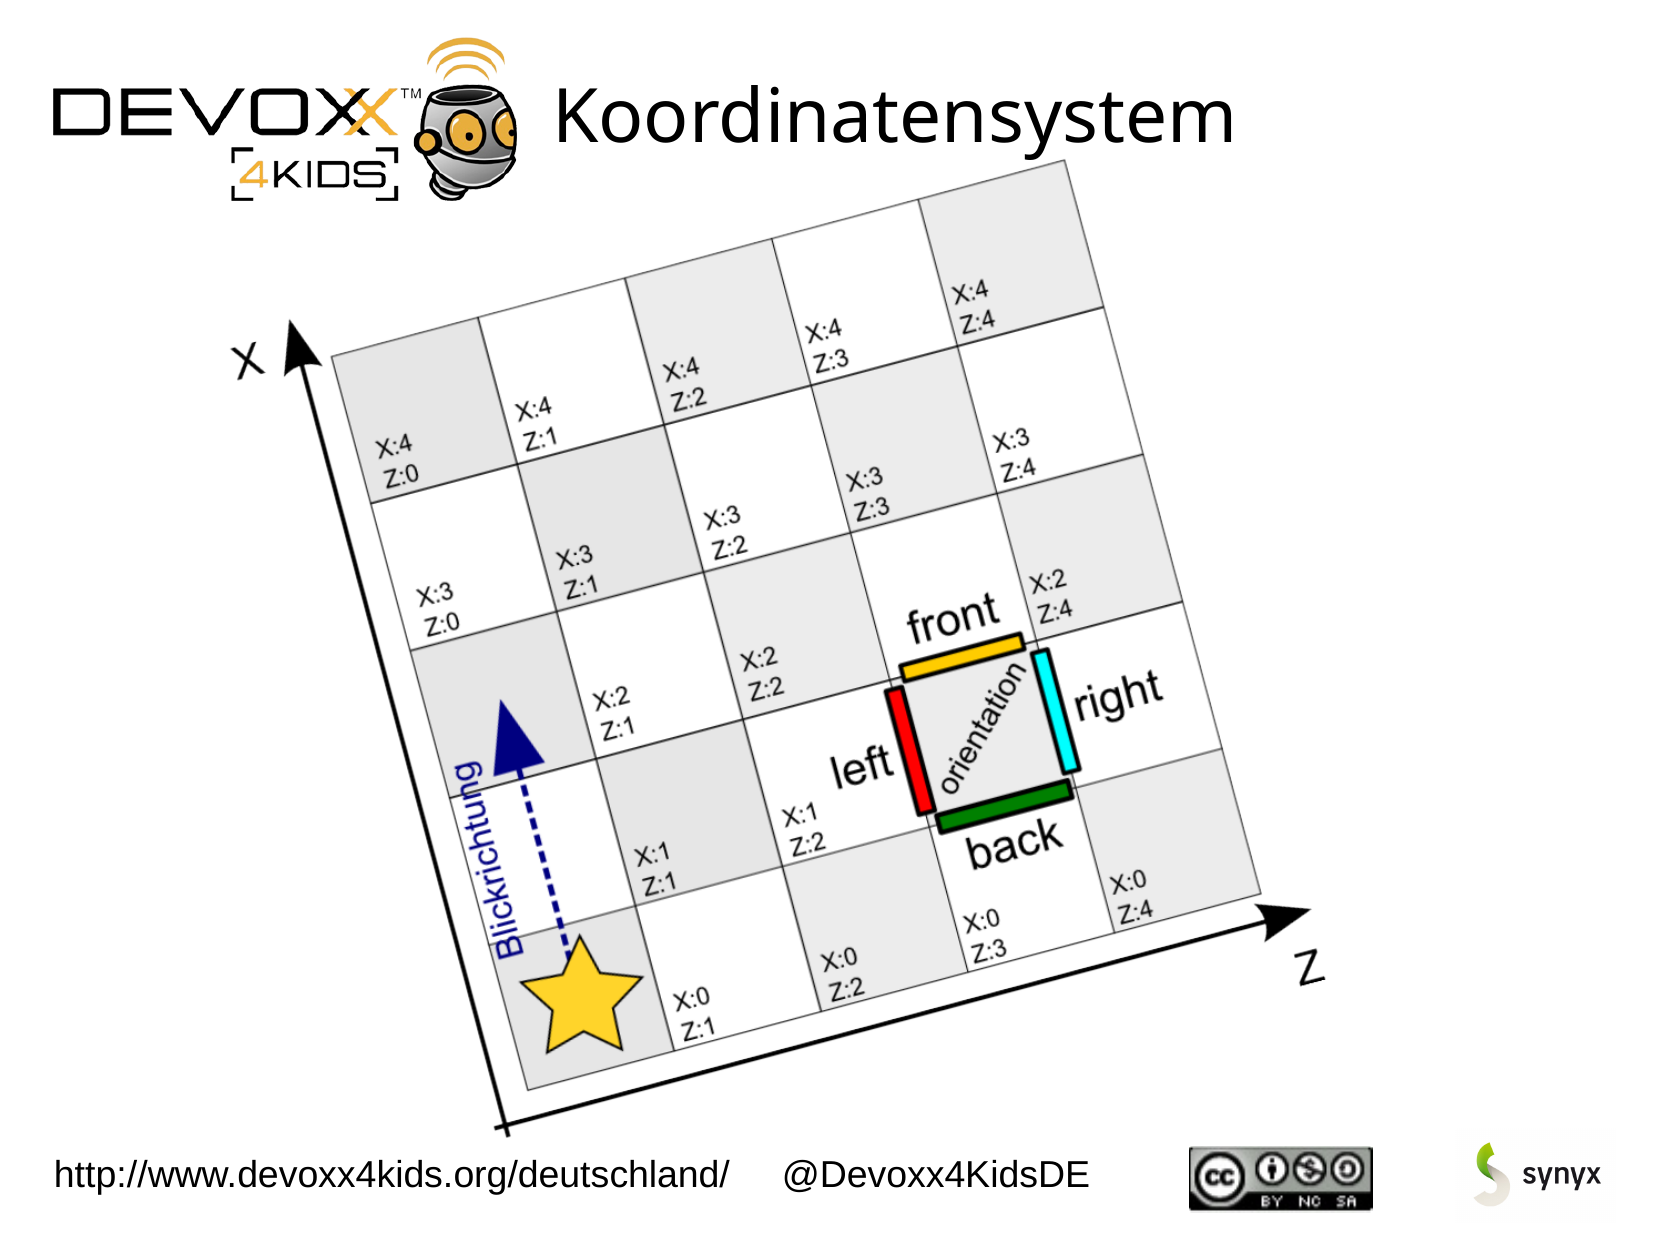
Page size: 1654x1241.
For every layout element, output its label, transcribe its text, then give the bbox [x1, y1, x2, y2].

picture [224, 100, 1332, 1211]
title Koordinatensystem [537, 60, 1607, 203]
picture [1455, 1128, 1616, 1223]
picture [53, 37, 517, 201]
picture [1189, 1146, 1373, 1213]
